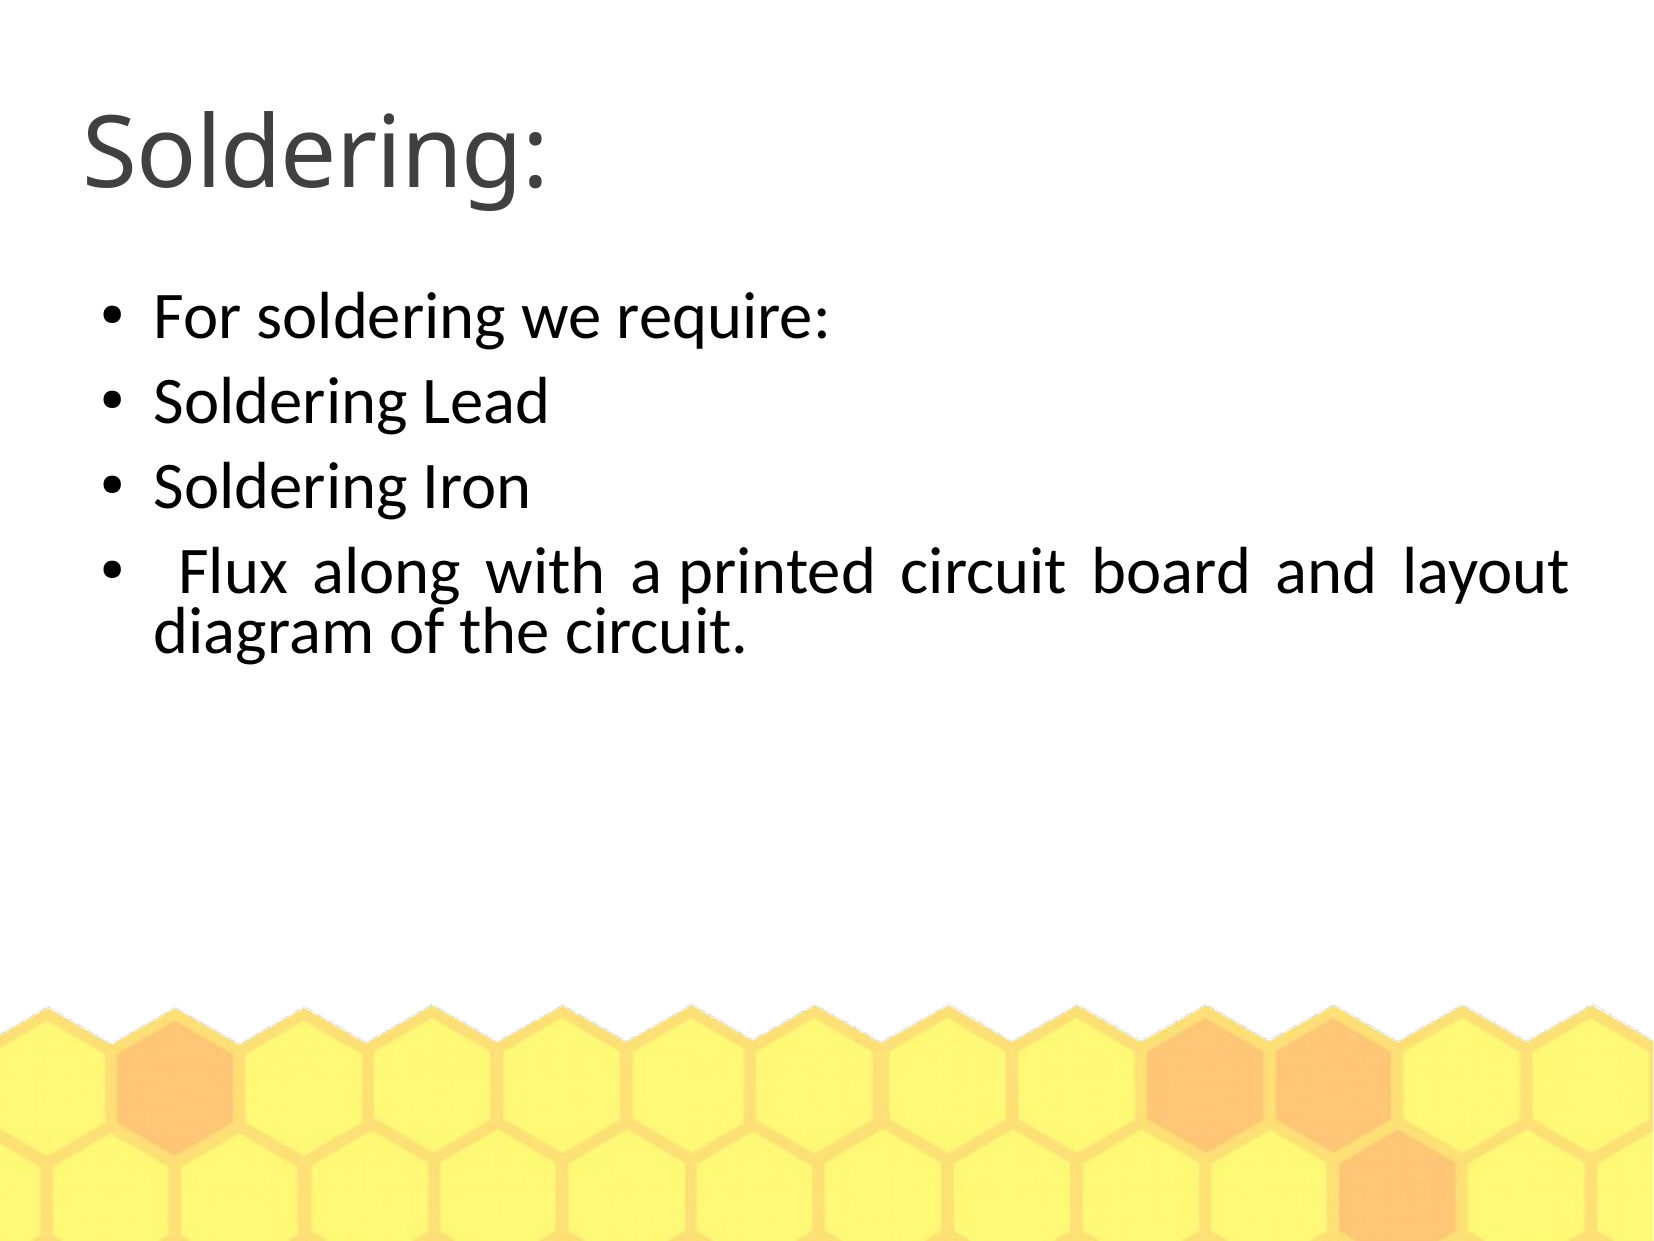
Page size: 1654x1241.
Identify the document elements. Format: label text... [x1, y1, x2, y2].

list For soldering we require: Soldering Lead Soldering Iron Flux along with a printed circuit board and layout diagram of the circuit. [82, 290, 1571, 1010]
picture [0, 1001, 1654, 1241]
title Soldering: [82, 49, 1571, 257]
